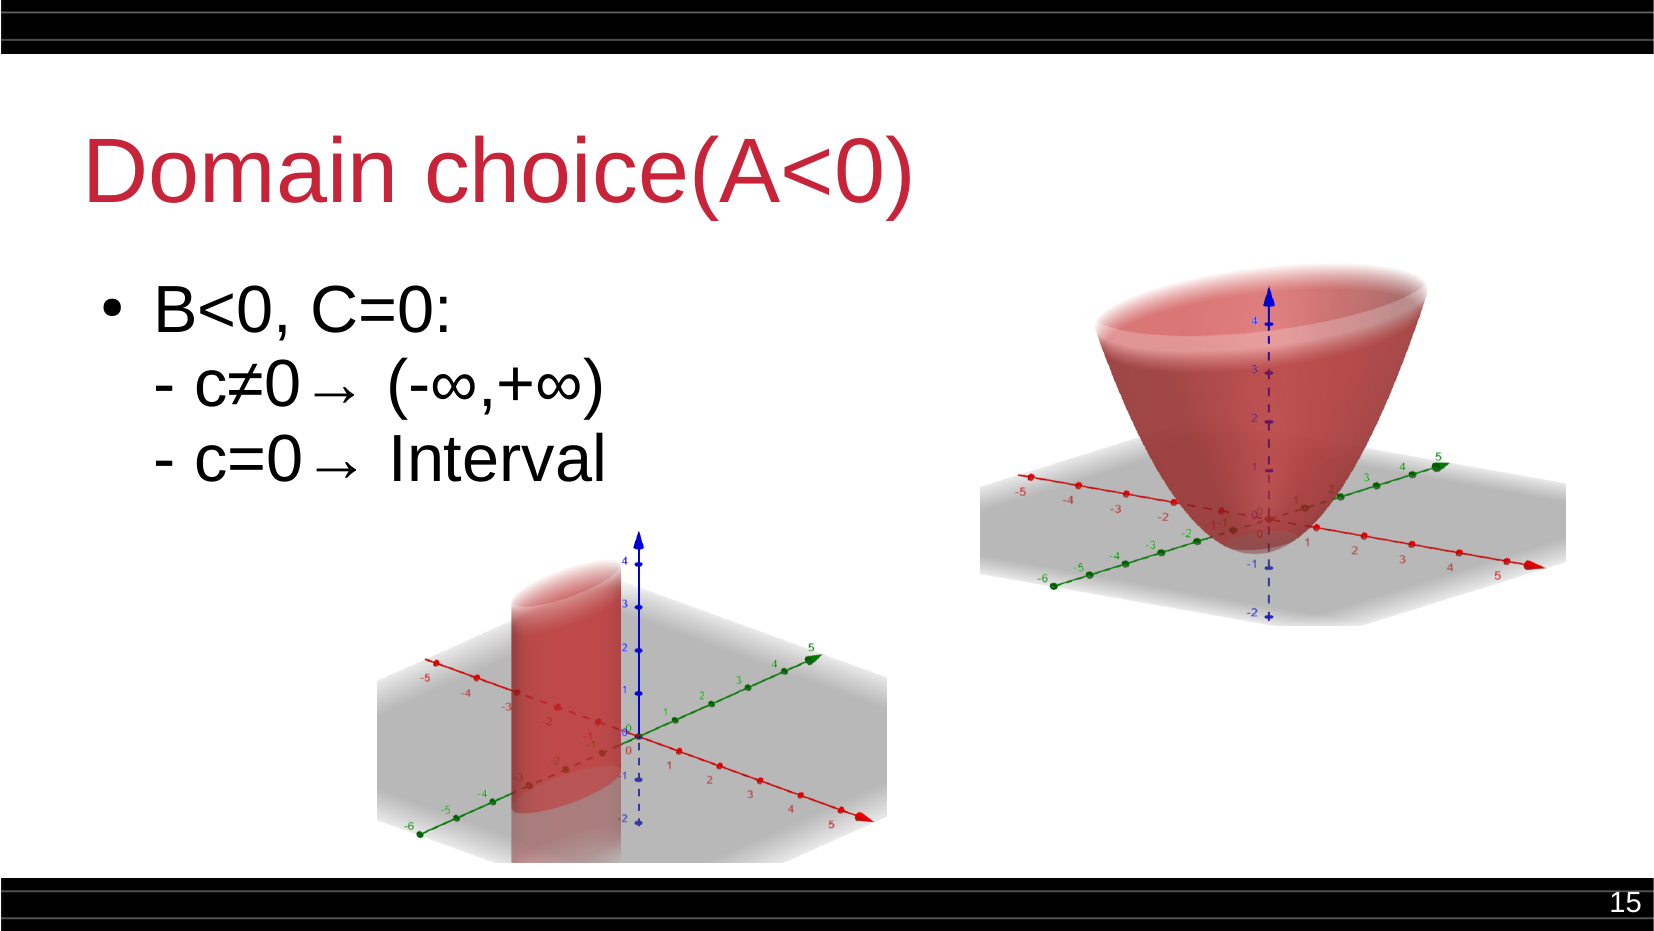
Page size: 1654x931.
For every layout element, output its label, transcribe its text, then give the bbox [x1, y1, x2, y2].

picture [980, 251, 1566, 626]
list B<0, C=0: - c≠0→ (-∞,+∞) - c=0→ Interval [82, 271, 1571, 851]
picture [1, 0, 1654, 54]
picture [377, 518, 887, 863]
picture [1, 878, 1654, 931]
title Domain choice(A<0) [82, 92, 1571, 249]
